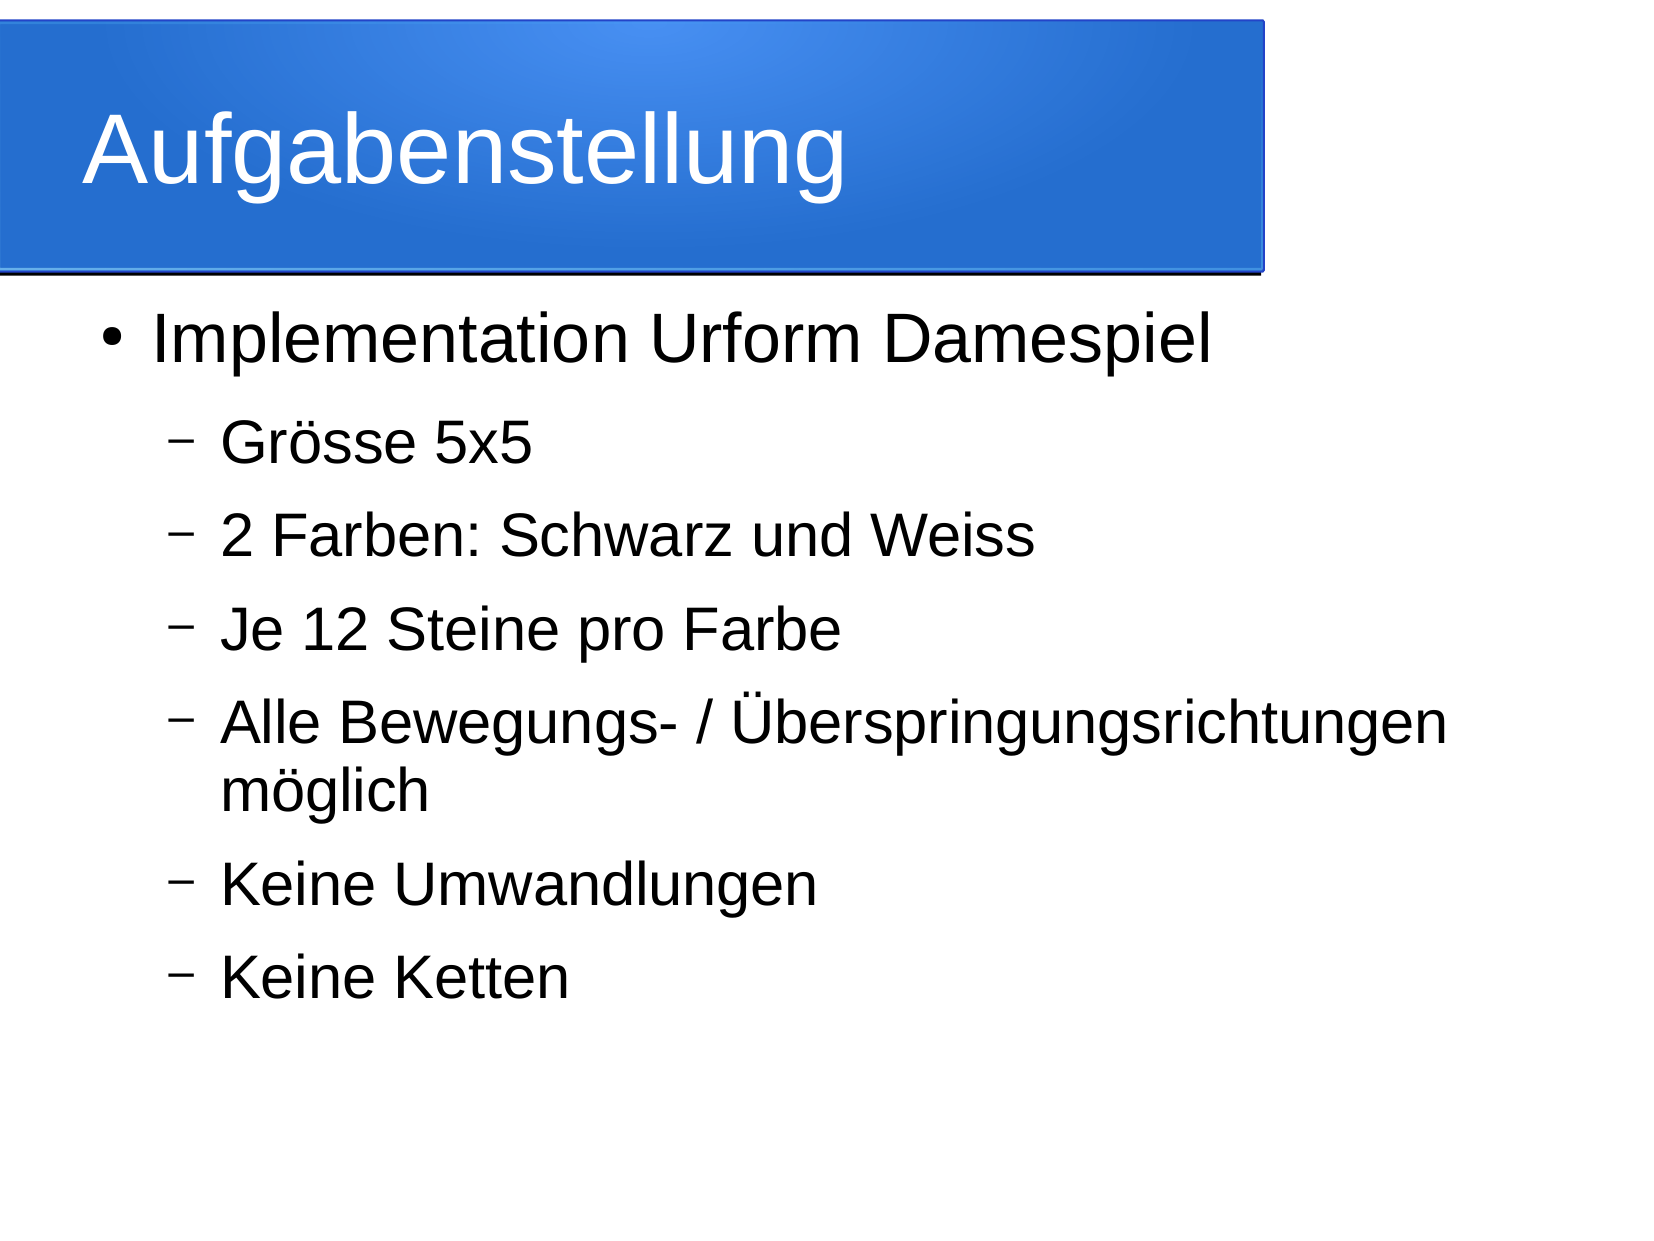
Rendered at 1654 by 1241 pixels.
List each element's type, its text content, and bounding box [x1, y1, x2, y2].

list Implementation Urform Damespiel Grösse 5x5 2 Farben: Schwarz und Weiss Je 12 Steine pro Farbe Alle Bewegungs- / Überspringungsrichtungen möglich Keine Umwandlungen Keine Ketten [82, 299, 1571, 1019]
title Aufgabenstellung [82, 47, 1235, 252]
